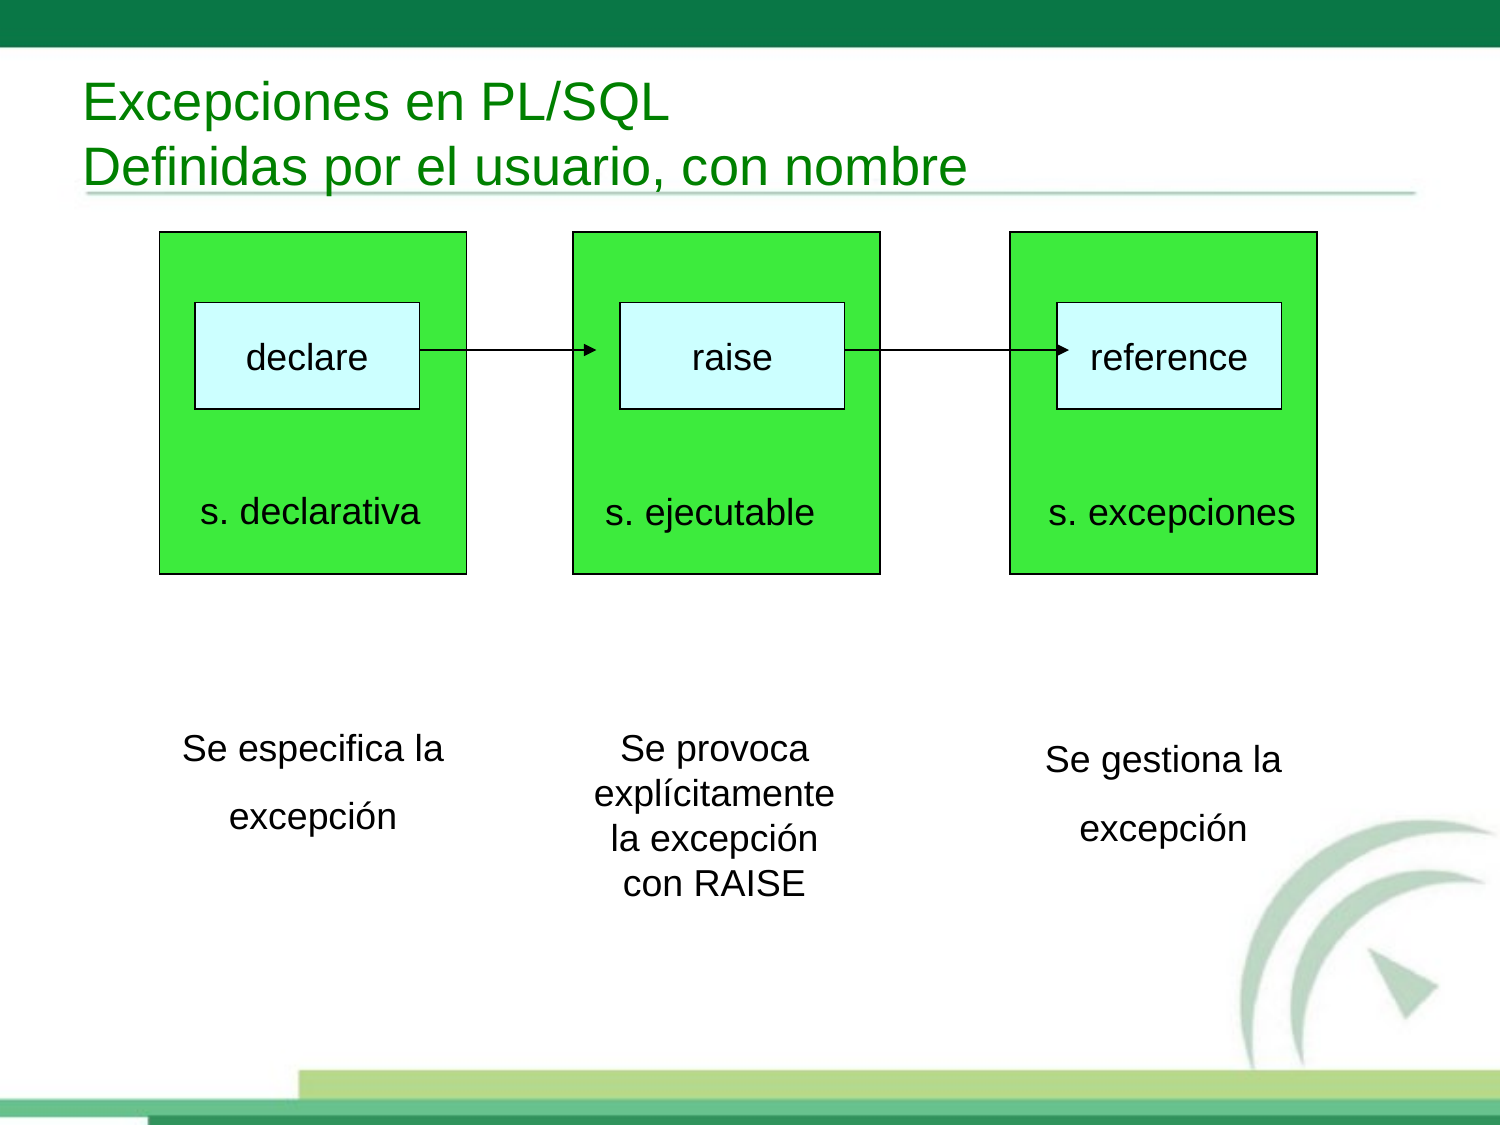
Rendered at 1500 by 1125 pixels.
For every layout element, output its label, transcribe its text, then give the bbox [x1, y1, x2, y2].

text_box Se provoca explícitamente la excepción con RAISE [560, 716, 869, 912]
text_box [1009, 231, 1317, 575]
text_box declare [194, 302, 420, 409]
text_box [572, 231, 880, 575]
text_box reference [1056, 302, 1282, 409]
text_box [159, 231, 467, 575]
text_box s. declarativa [185, 479, 473, 541]
text_box s. ejecutable [590, 479, 857, 541]
text_box raise [620, 302, 845, 409]
title Excepciones en PL/SQL Definidas por el usuario, con nombre [67, 59, 1418, 205]
list [75, 160, 1426, 1006]
picture [0, 0, 1500, 1125]
text_box Se gestiona la excepción [1009, 727, 1318, 857]
text_box s. excepciones [1033, 479, 1329, 541]
text_box Se especifica la excepción [159, 716, 467, 845]
